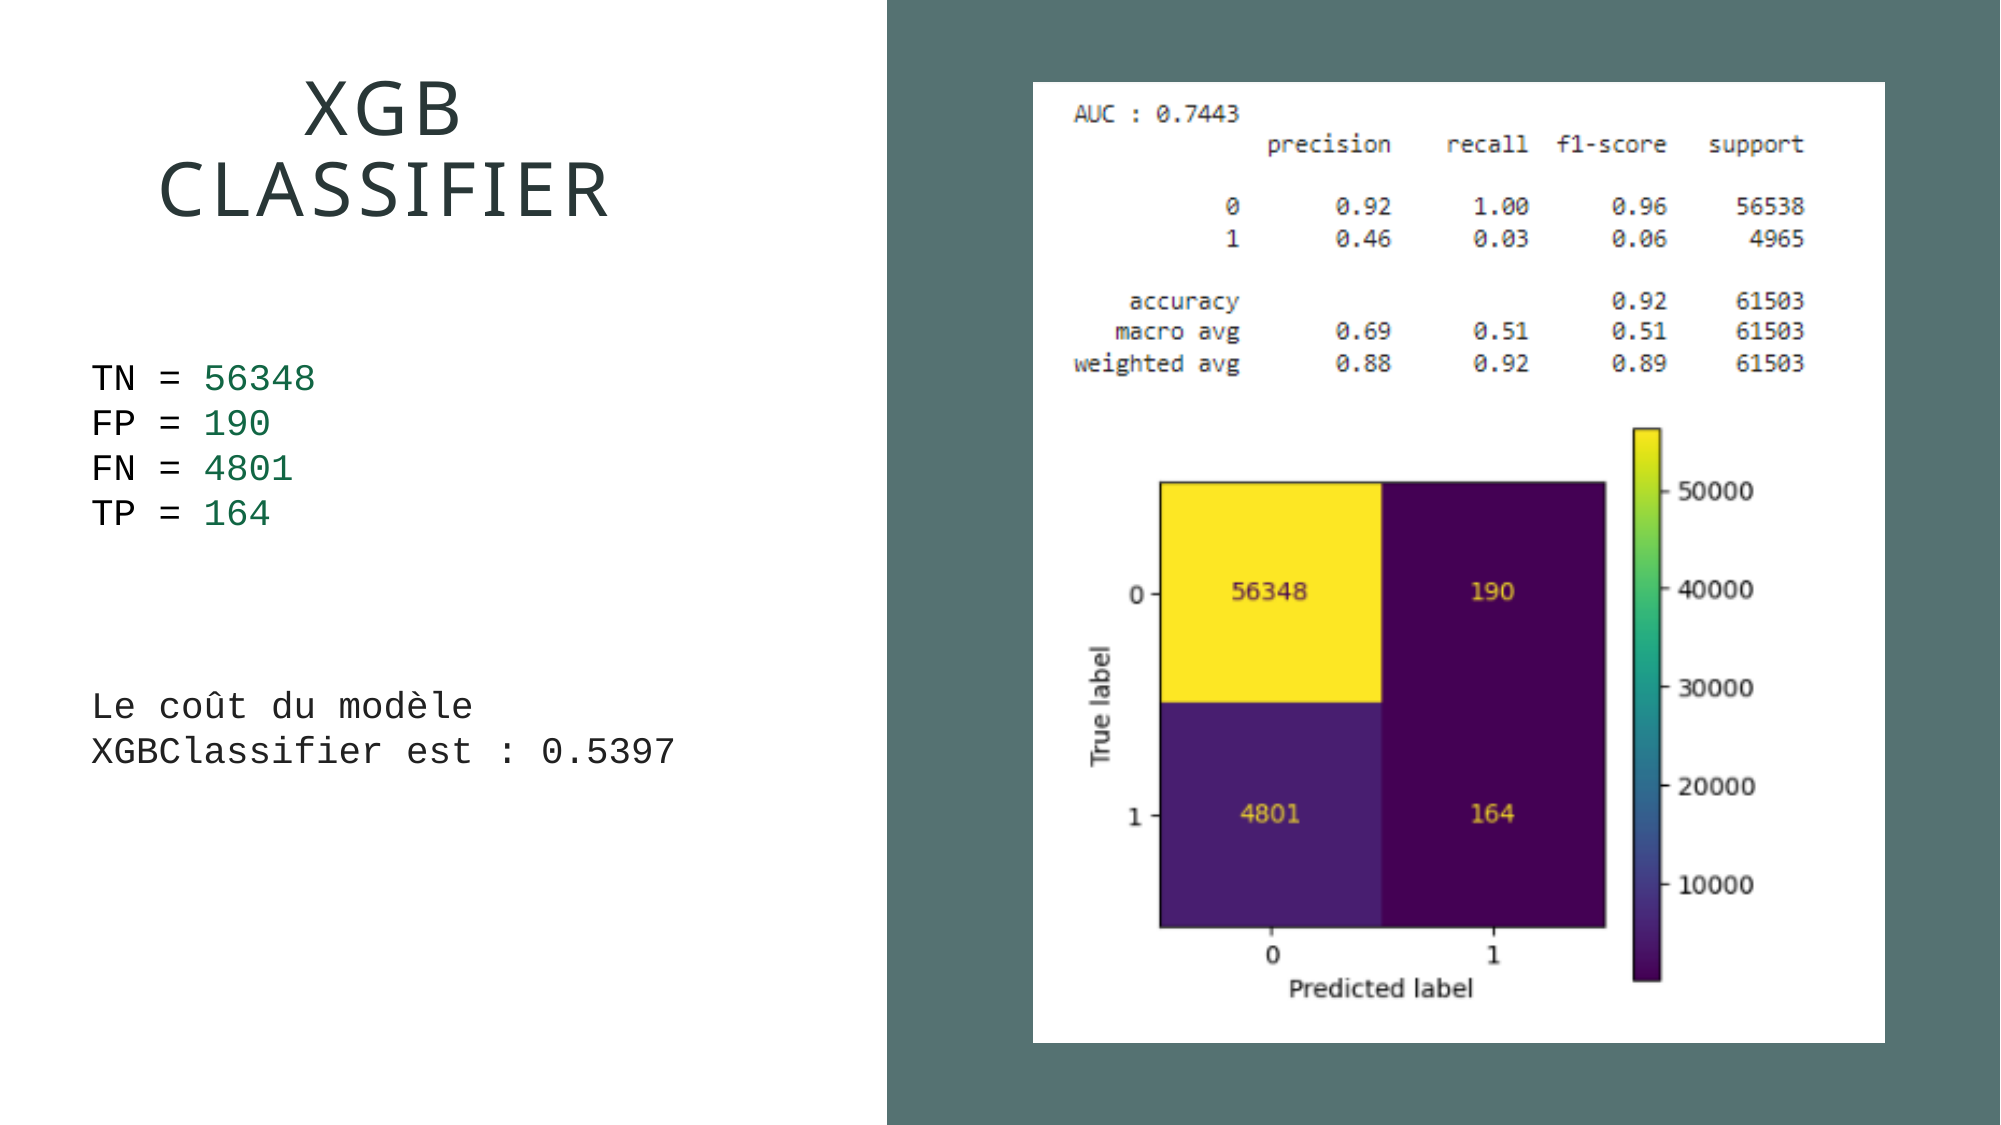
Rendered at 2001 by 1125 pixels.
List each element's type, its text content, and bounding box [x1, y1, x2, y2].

text_box Le coût du modèle XGBClassifier est : 0.5397 [76, 681, 772, 772]
text_box TN = 56348 FP = 190 FN = 4801 TP = 164 [76, 345, 494, 543]
title XGB Classifier [111, 25, 662, 291]
text_box [0, 0, 2000, 1125]
picture [1033, 82, 1885, 1043]
